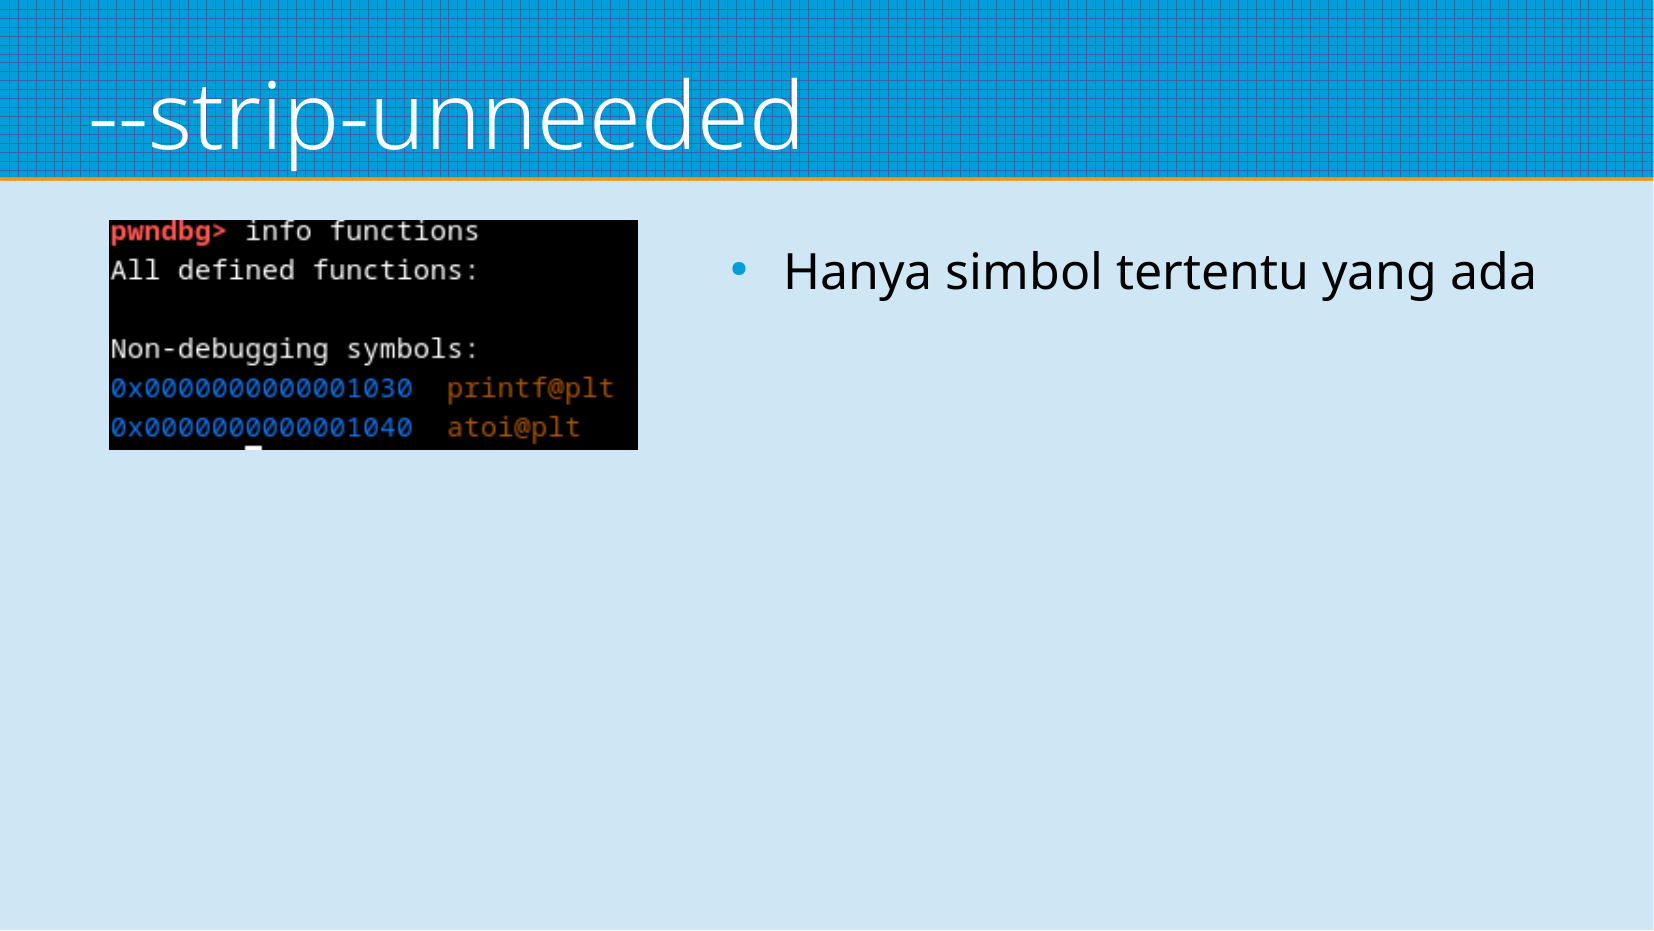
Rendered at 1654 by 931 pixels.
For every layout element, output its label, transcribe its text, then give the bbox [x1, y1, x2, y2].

picture [109, 220, 638, 451]
list Hanya simbol tertentu yang ada [712, 236, 1565, 813]
title --strip-unneeded [88, 14, 1565, 178]
